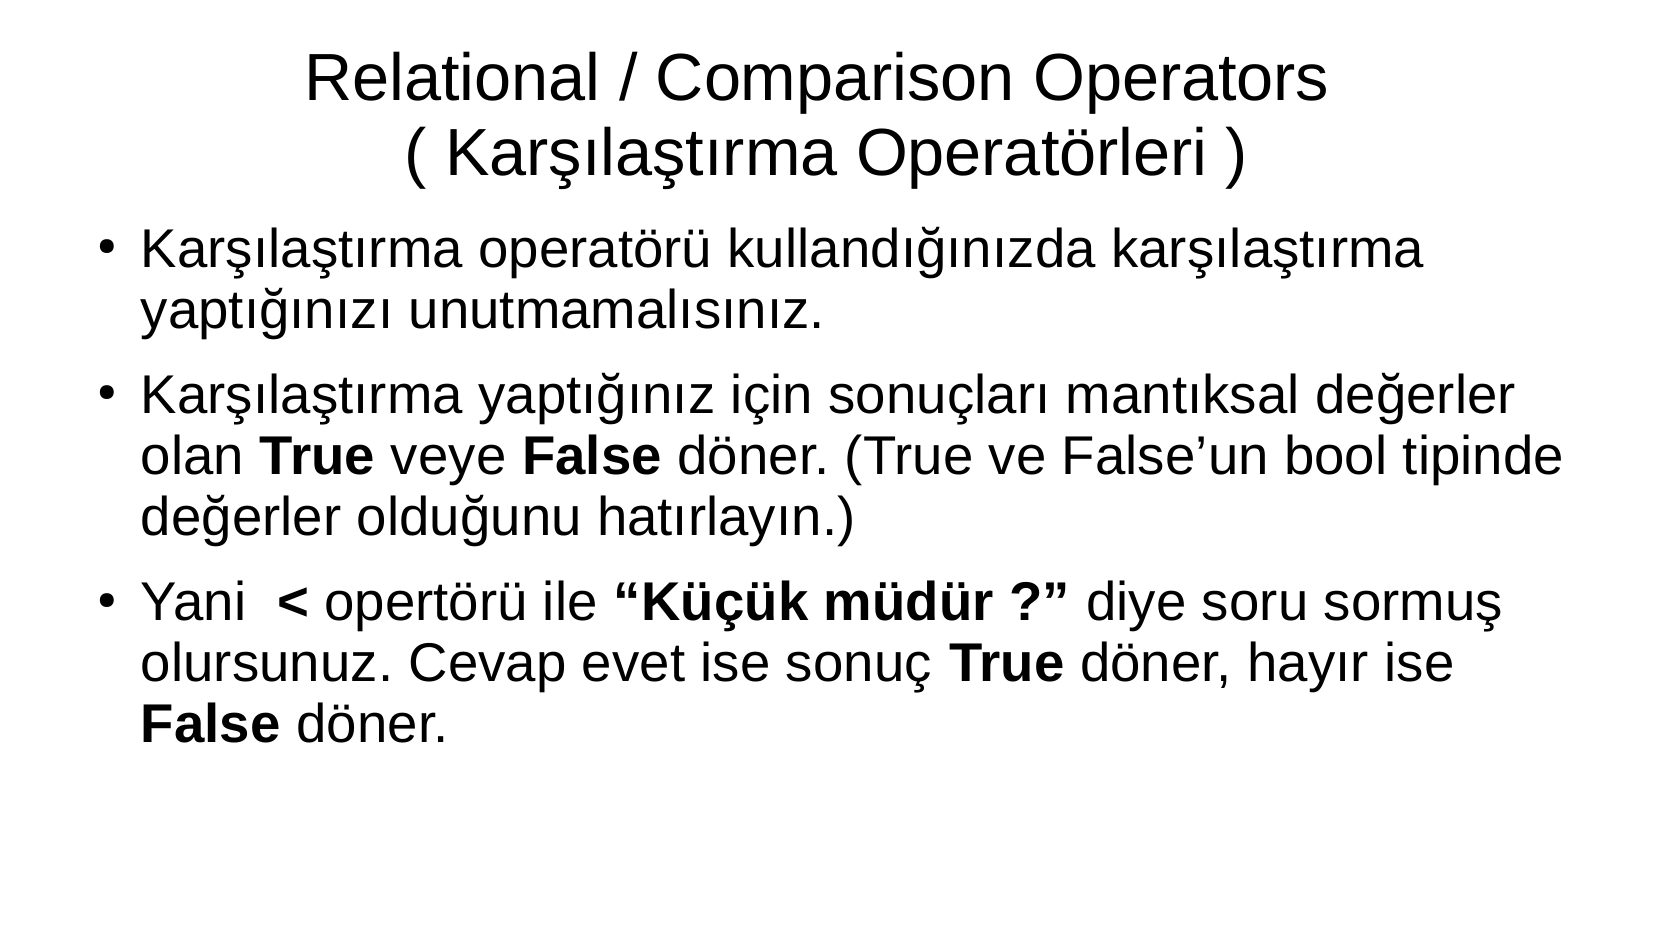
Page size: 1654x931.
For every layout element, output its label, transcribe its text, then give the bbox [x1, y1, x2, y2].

title Relational / Comparison Operators ( Karşılaştırma Operatörleri ) [82, 37, 1571, 193]
list Karşılaştırma operatörü kullandığınızda karşılaştırma yaptığınızı unutmamalısınız. Karşılaştırma yaptığınız için sonuçları mantıksal değerler olan True veye False döner. (True ve False’un bool tipinde değerler olduğunu hatırlayın.) Yani < opertörü ile “Küçük müdür ?” diye soru sormuş olursunuz. Cevap evet ise sonuç True döner, hayır ise False döner. [82, 217, 1571, 758]
